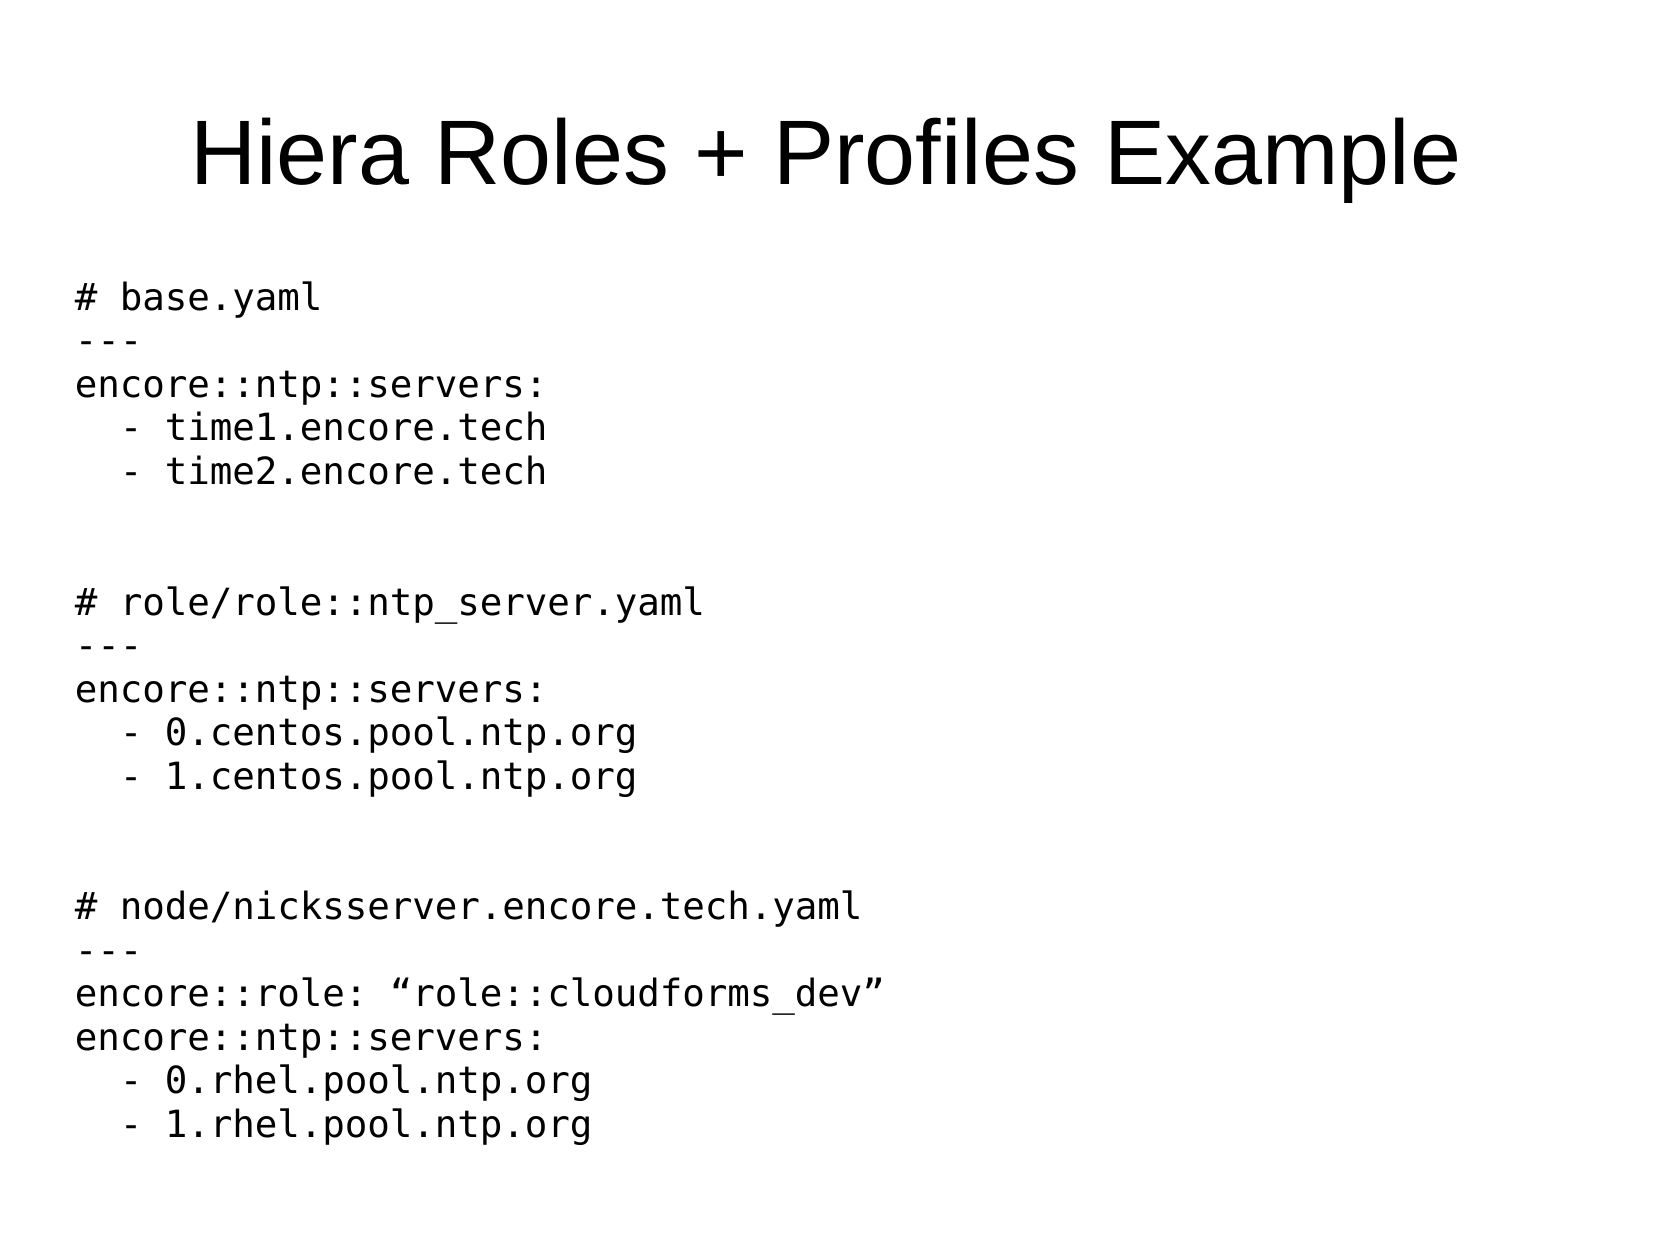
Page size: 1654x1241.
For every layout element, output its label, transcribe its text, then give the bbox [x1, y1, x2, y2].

text_box # base.yaml --- encore::ntp::servers: - time1.encore.tech - time2.encore.tech # role/role::ntp_server.yaml --- encore::ntp::servers: - 0.centos.pool.ntp.org - 1.centos.pool.ntp.org # node/nicksserver.encore.tech.yaml --- encore::role: “role::cloudforms_dev” encore::ntp::servers: - 0.rhel.pool.ntp.org - 1.rhel.pool.ntp.org [60, 268, 1606, 1154]
title Hiera Roles + Profiles Example [82, 49, 1571, 257]
